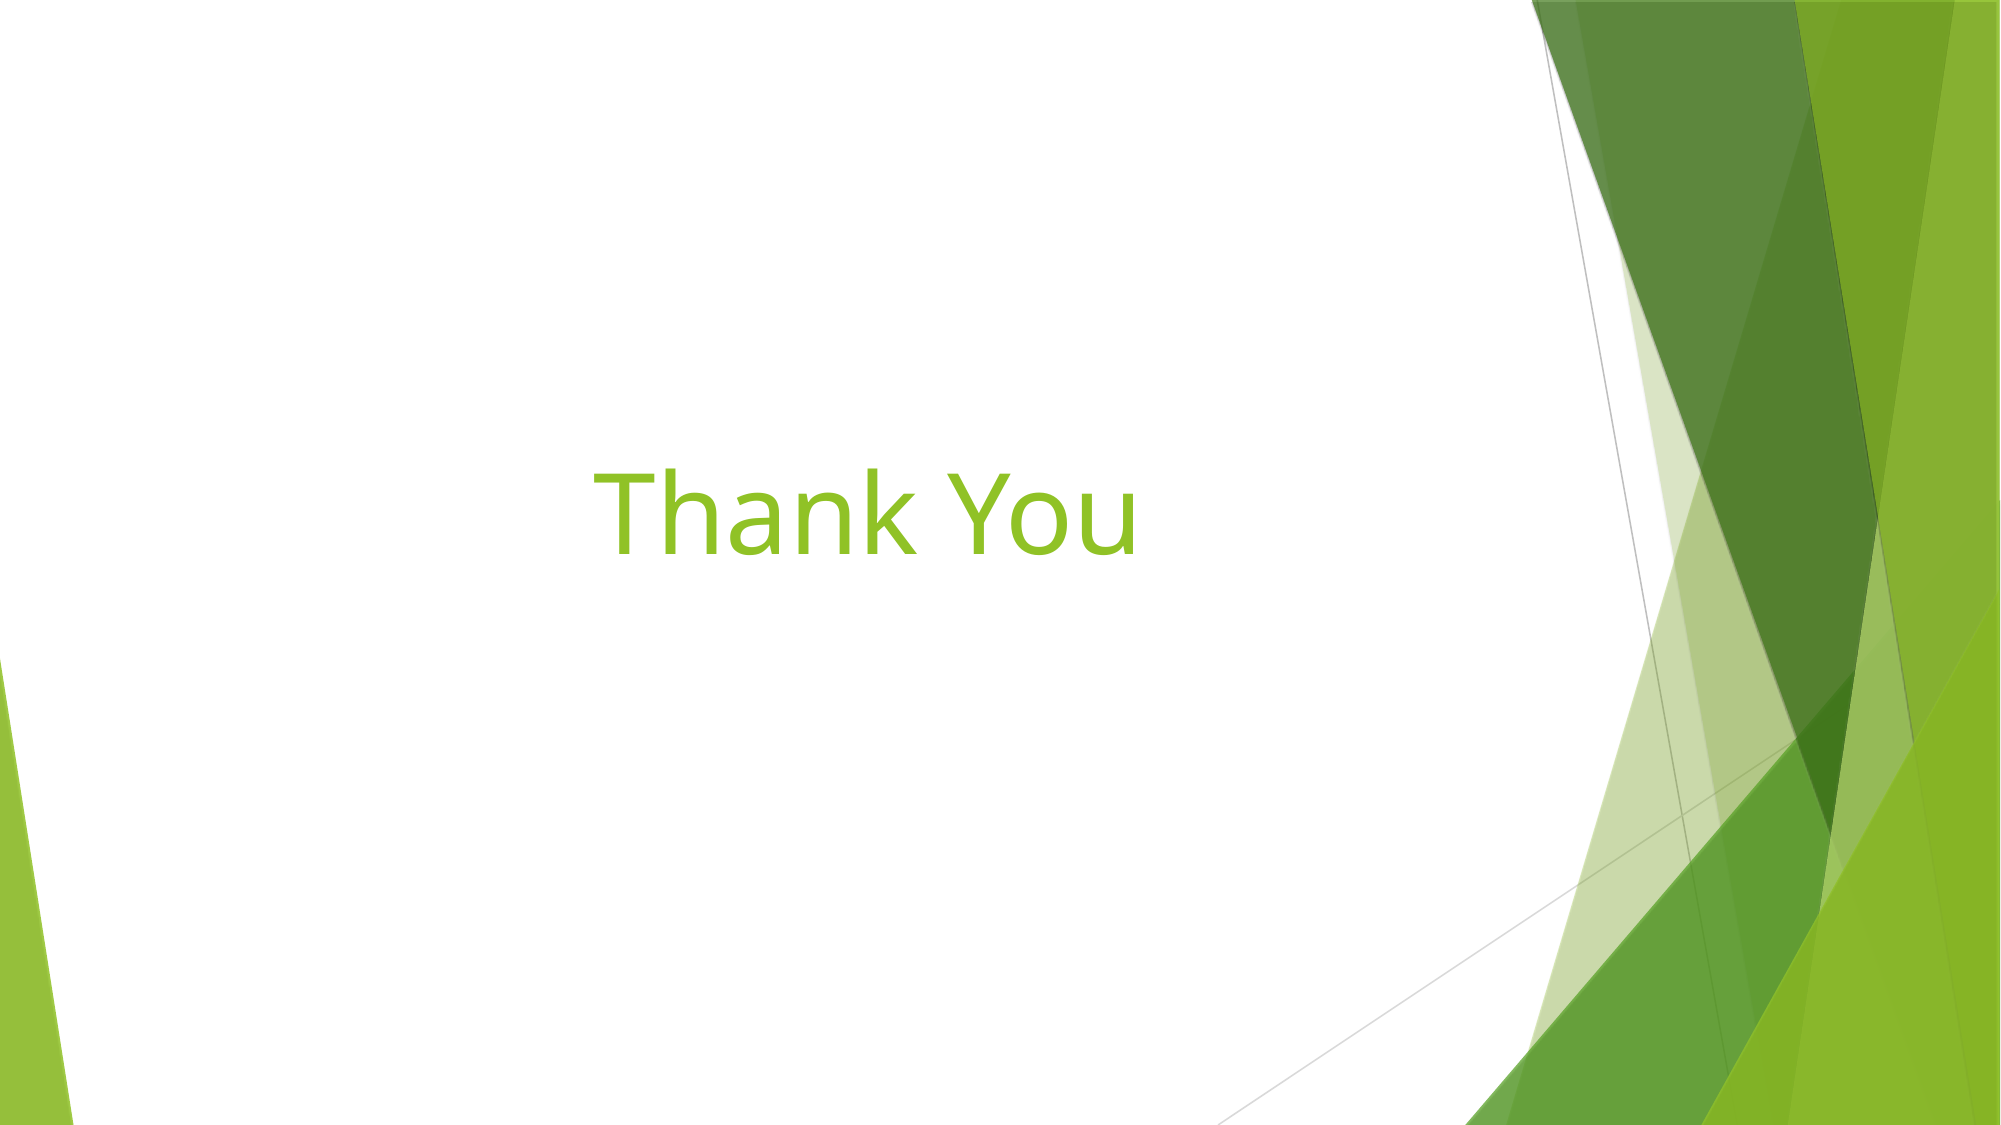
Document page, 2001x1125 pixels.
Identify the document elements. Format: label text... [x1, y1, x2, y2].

text_box Thank You [577, 434, 1160, 585]
